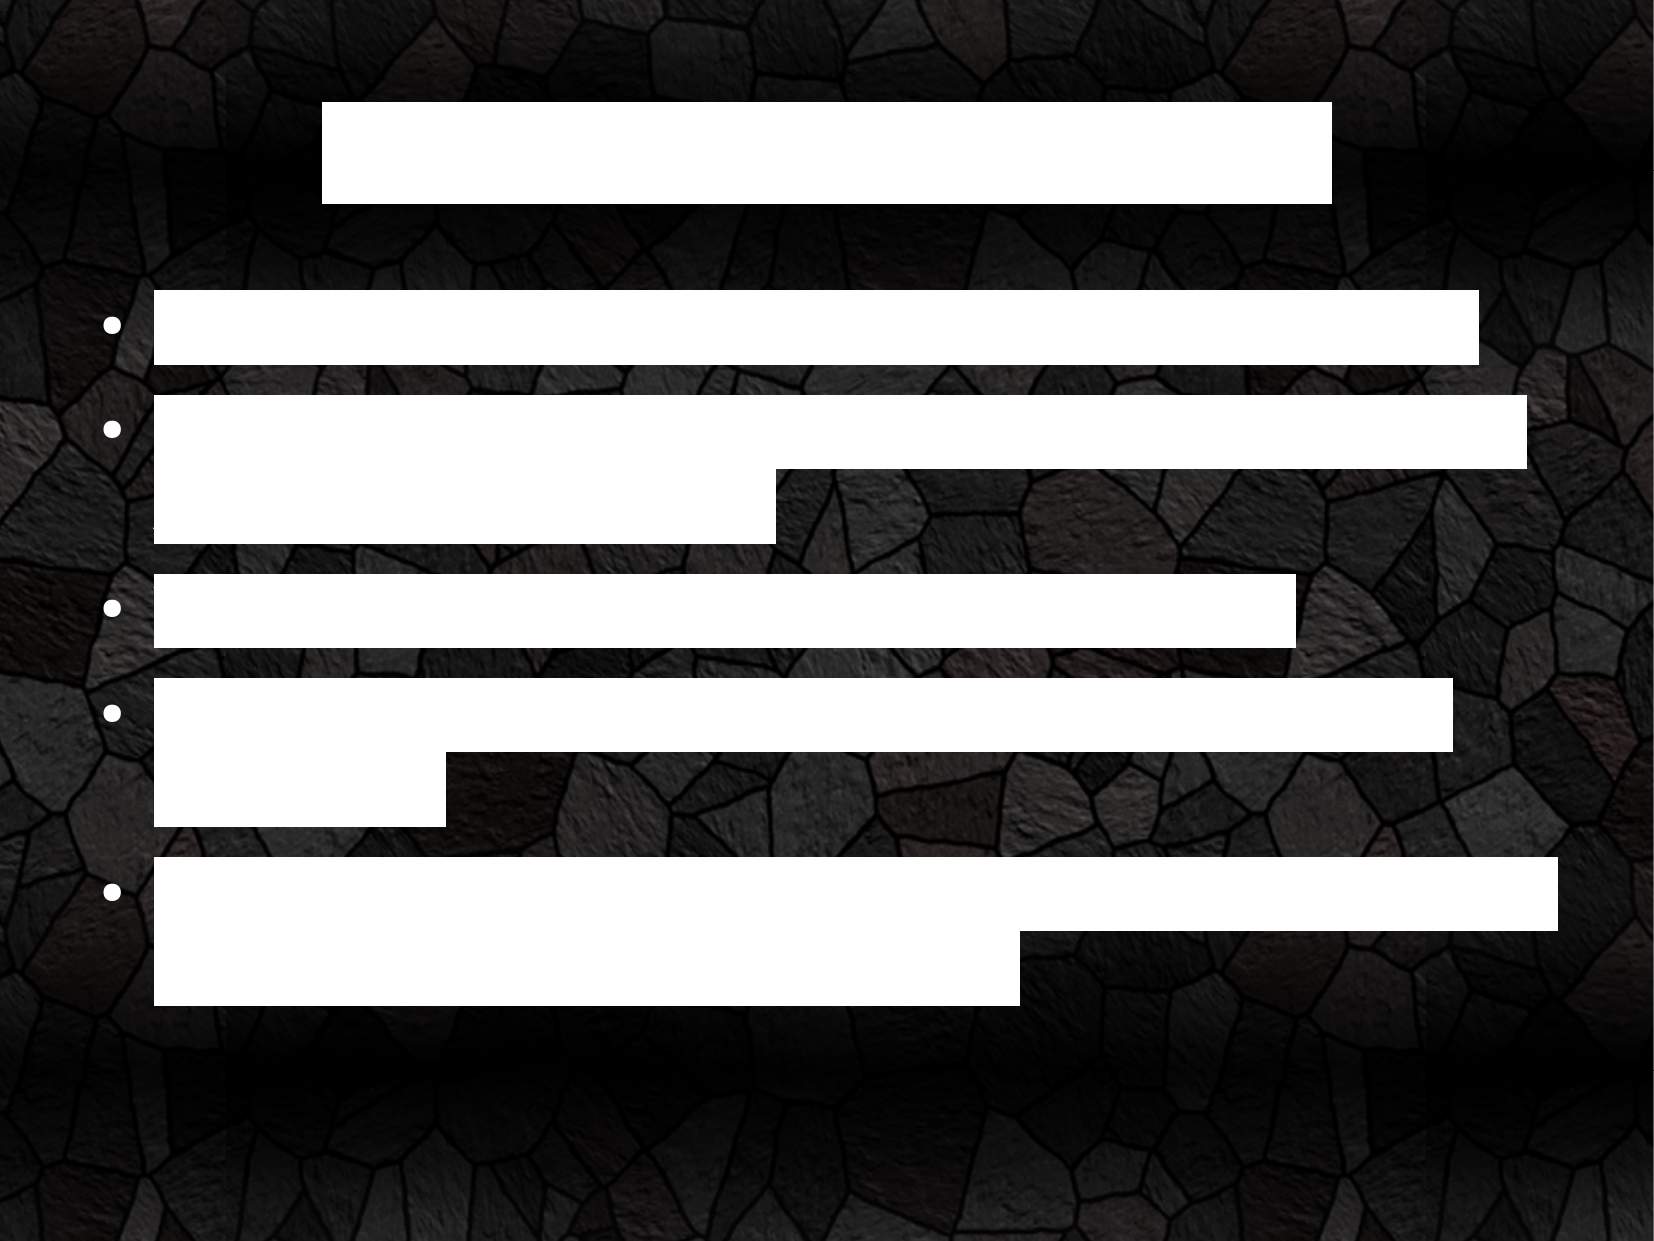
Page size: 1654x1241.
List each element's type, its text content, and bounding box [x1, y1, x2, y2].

title Instalar apps de terceros [82, 49, 1571, 257]
picture [0, 0, 1654, 1241]
list Normalmente pip install <nombre-extensión> Incluir el nombre de la extension en la variable APPS del settings.py Vamos a instalar django-debug-toolbar Si solo pudieras instalar un app de terceros, sería esta Tiene una dependencia: sqlparse, tenemos que instalar antes la dependencia [82, 290, 1571, 1010]
